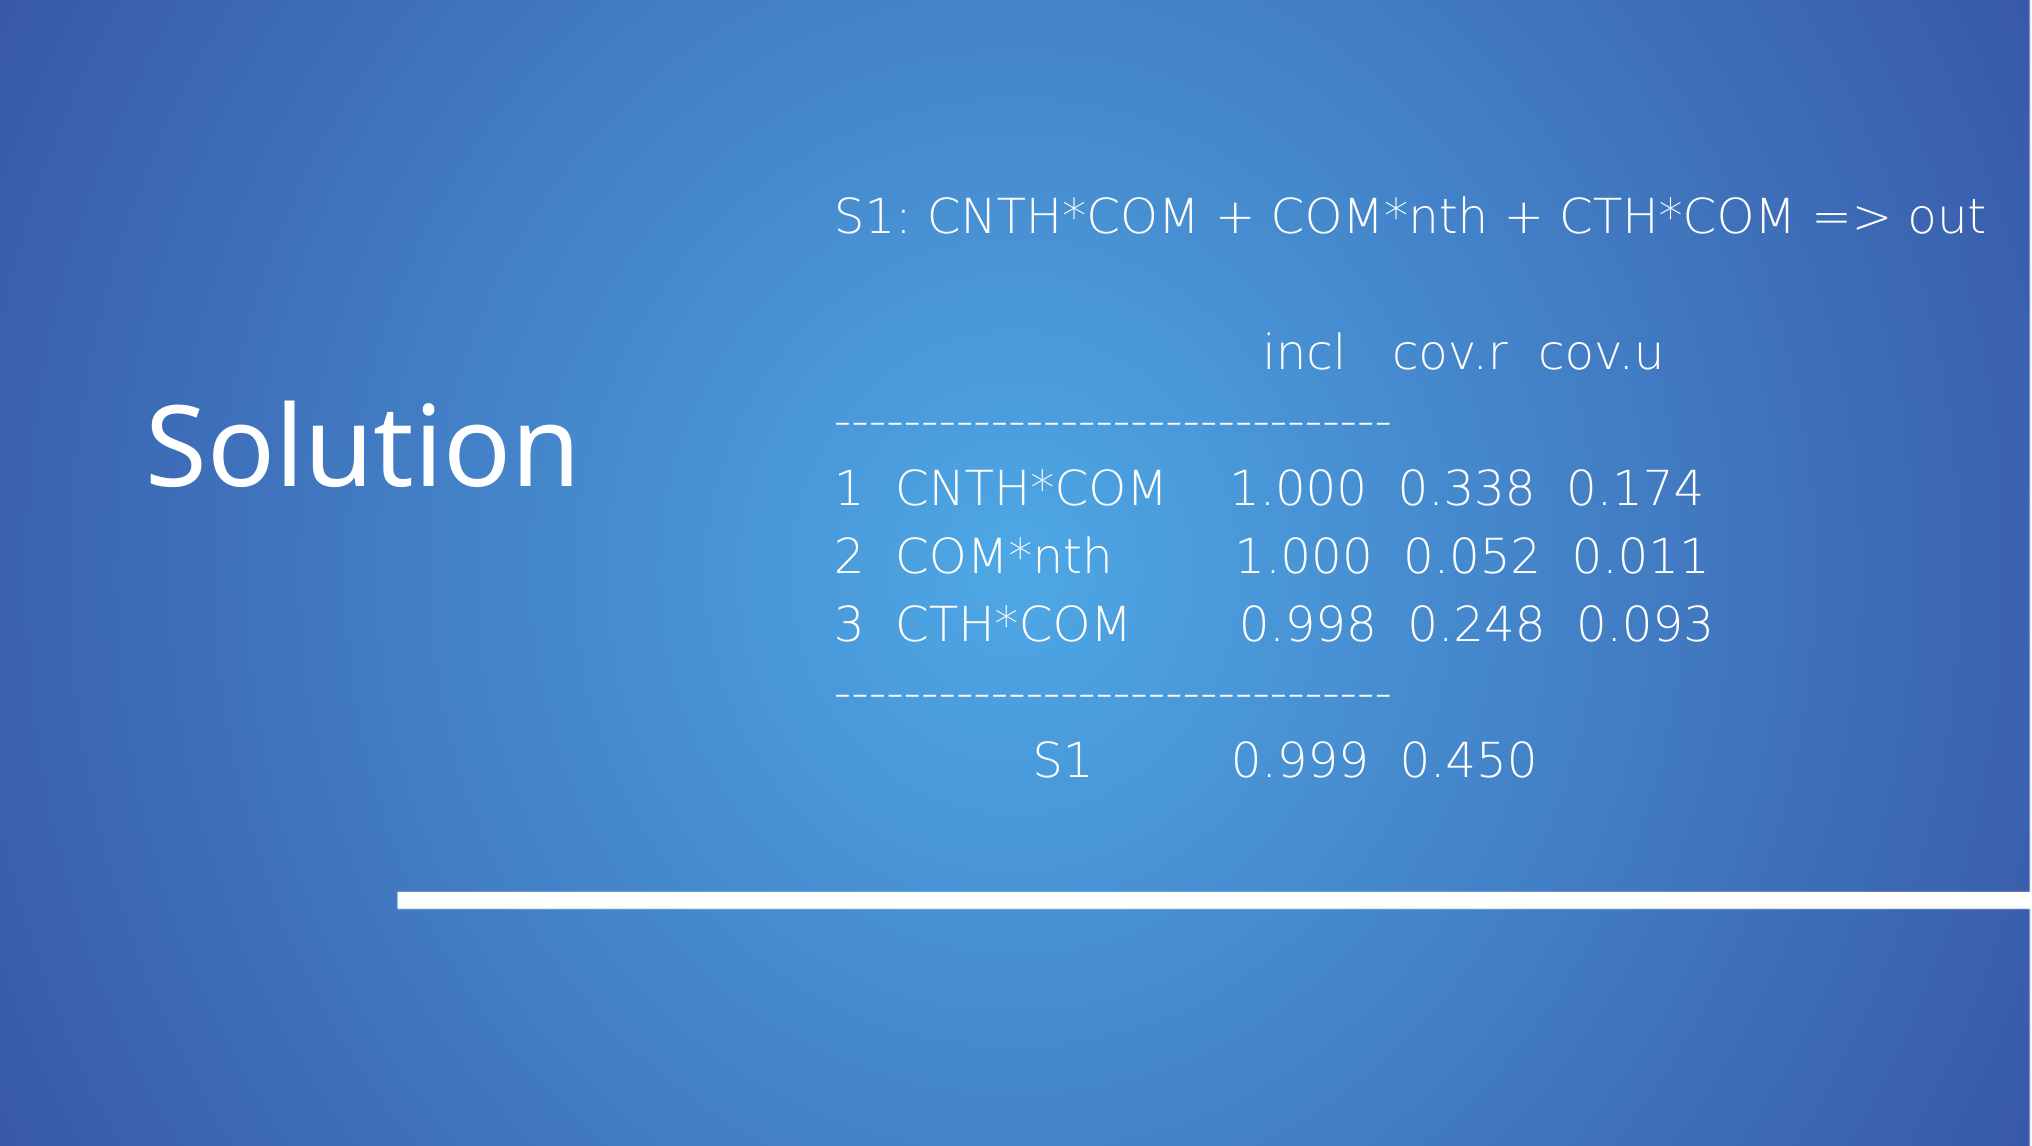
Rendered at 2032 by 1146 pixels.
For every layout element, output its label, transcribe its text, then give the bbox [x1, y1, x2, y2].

title Solution [145, 82, 957, 804]
list S1: CNTH*COM + COM*nth + CTH*COM => out incl cov.r cov.u -------------------------------- 1 CNTH*COM 1.000 0.338 0.174 2 COM*nth 1.000 0.052 0.011 3 CTH*COM 0.998 0.248 0.093 -------------------------------- S1 0.999 0.450 [826, 188, 2032, 792]
picture [0, 0, 2032, 1146]
